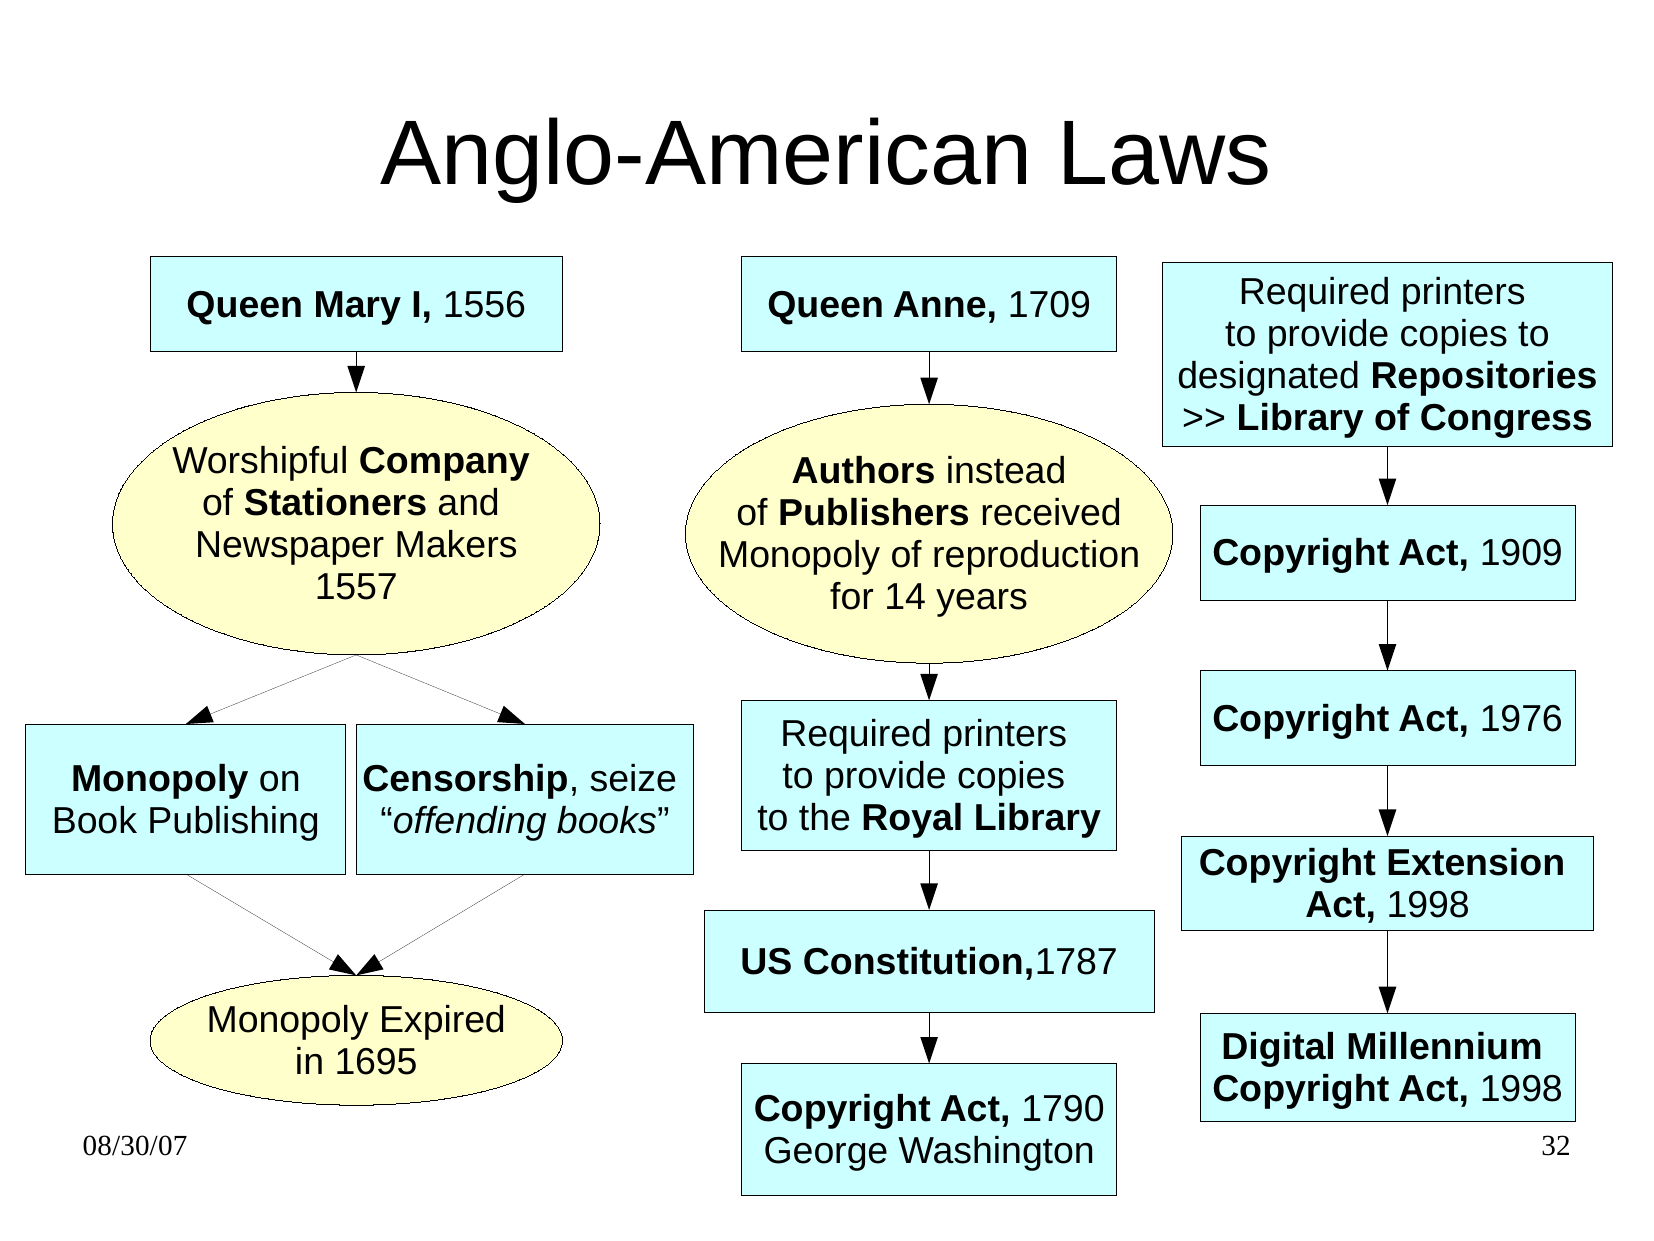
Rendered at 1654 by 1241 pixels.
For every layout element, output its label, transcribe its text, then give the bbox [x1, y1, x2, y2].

title Anglo-American Laws [82, 56, 1571, 250]
text_box Digital Millennium Copyright Act, 1998 [1200, 1013, 1576, 1122]
text_box Queen Anne, 1709 [741, 256, 1117, 352]
text_box Copyright Extension Act, 1998 [1181, 836, 1594, 931]
text_box Required printers to provide copies to designated Repositories >> Library of Congress [1162, 262, 1613, 447]
text_box Copyright Act, 1976 [1200, 670, 1576, 766]
text_box Censorship, seize “offending books” [356, 724, 694, 875]
text_box Queen Mary I, 1556 [150, 256, 563, 352]
text_box Copyright Act, 1909 [1200, 505, 1576, 601]
text_box Required printers to provide copies to the Royal Library [741, 700, 1117, 851]
text_box US Constitution,1787 [704, 910, 1155, 1013]
text_box Copyright Act, 1790 George Washington [741, 1063, 1117, 1196]
text_box Monopoly on Book Publishing [25, 724, 346, 875]
text_box Authors instead of Publishers received Monopoly of reproduction for 14 years [685, 404, 1173, 664]
text_box Worshipful Company of Stationers and Newspaper Makers 1557 [112, 392, 601, 655]
text_box Monopoly Expired in 1695 [150, 975, 563, 1106]
